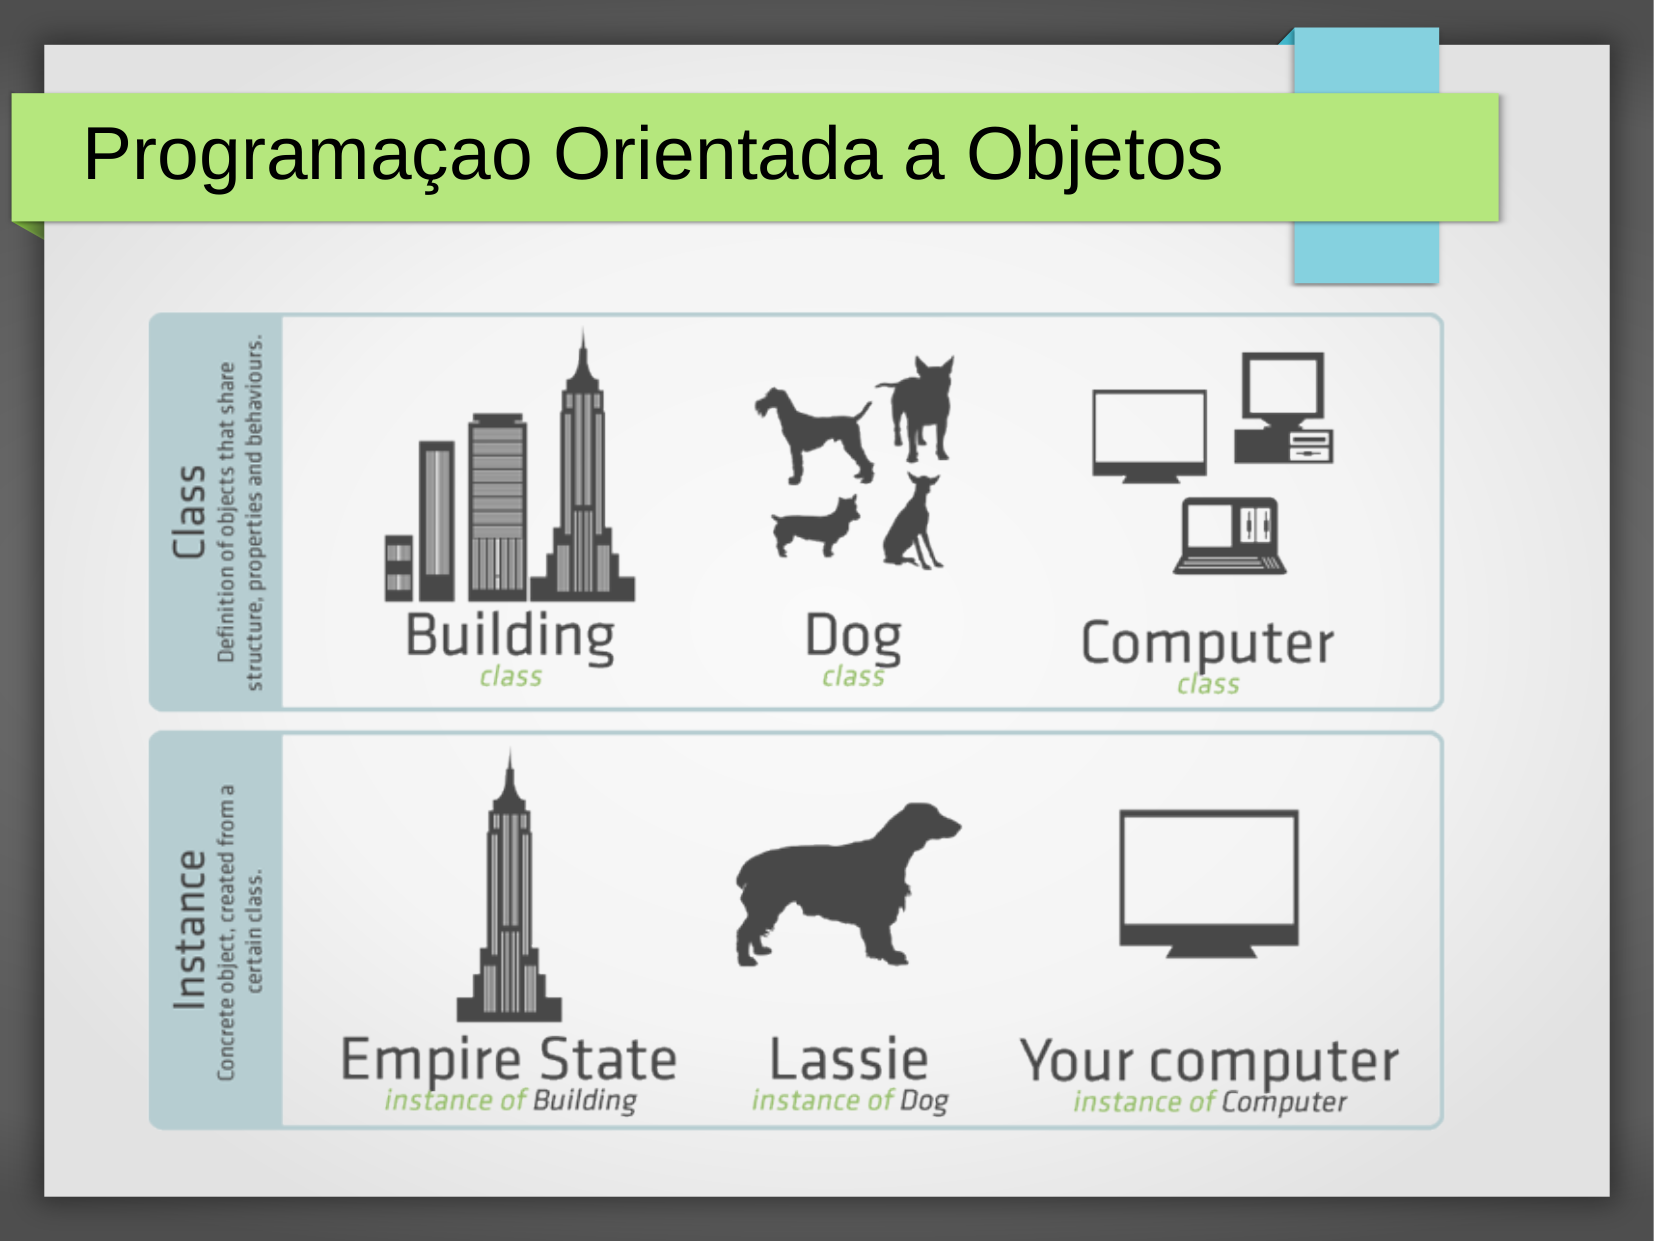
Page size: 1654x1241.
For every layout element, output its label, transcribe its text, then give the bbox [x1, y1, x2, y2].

title Programaçao Orientada a Objetos [82, 94, 1264, 213]
picture [0, 0, 1654, 1241]
